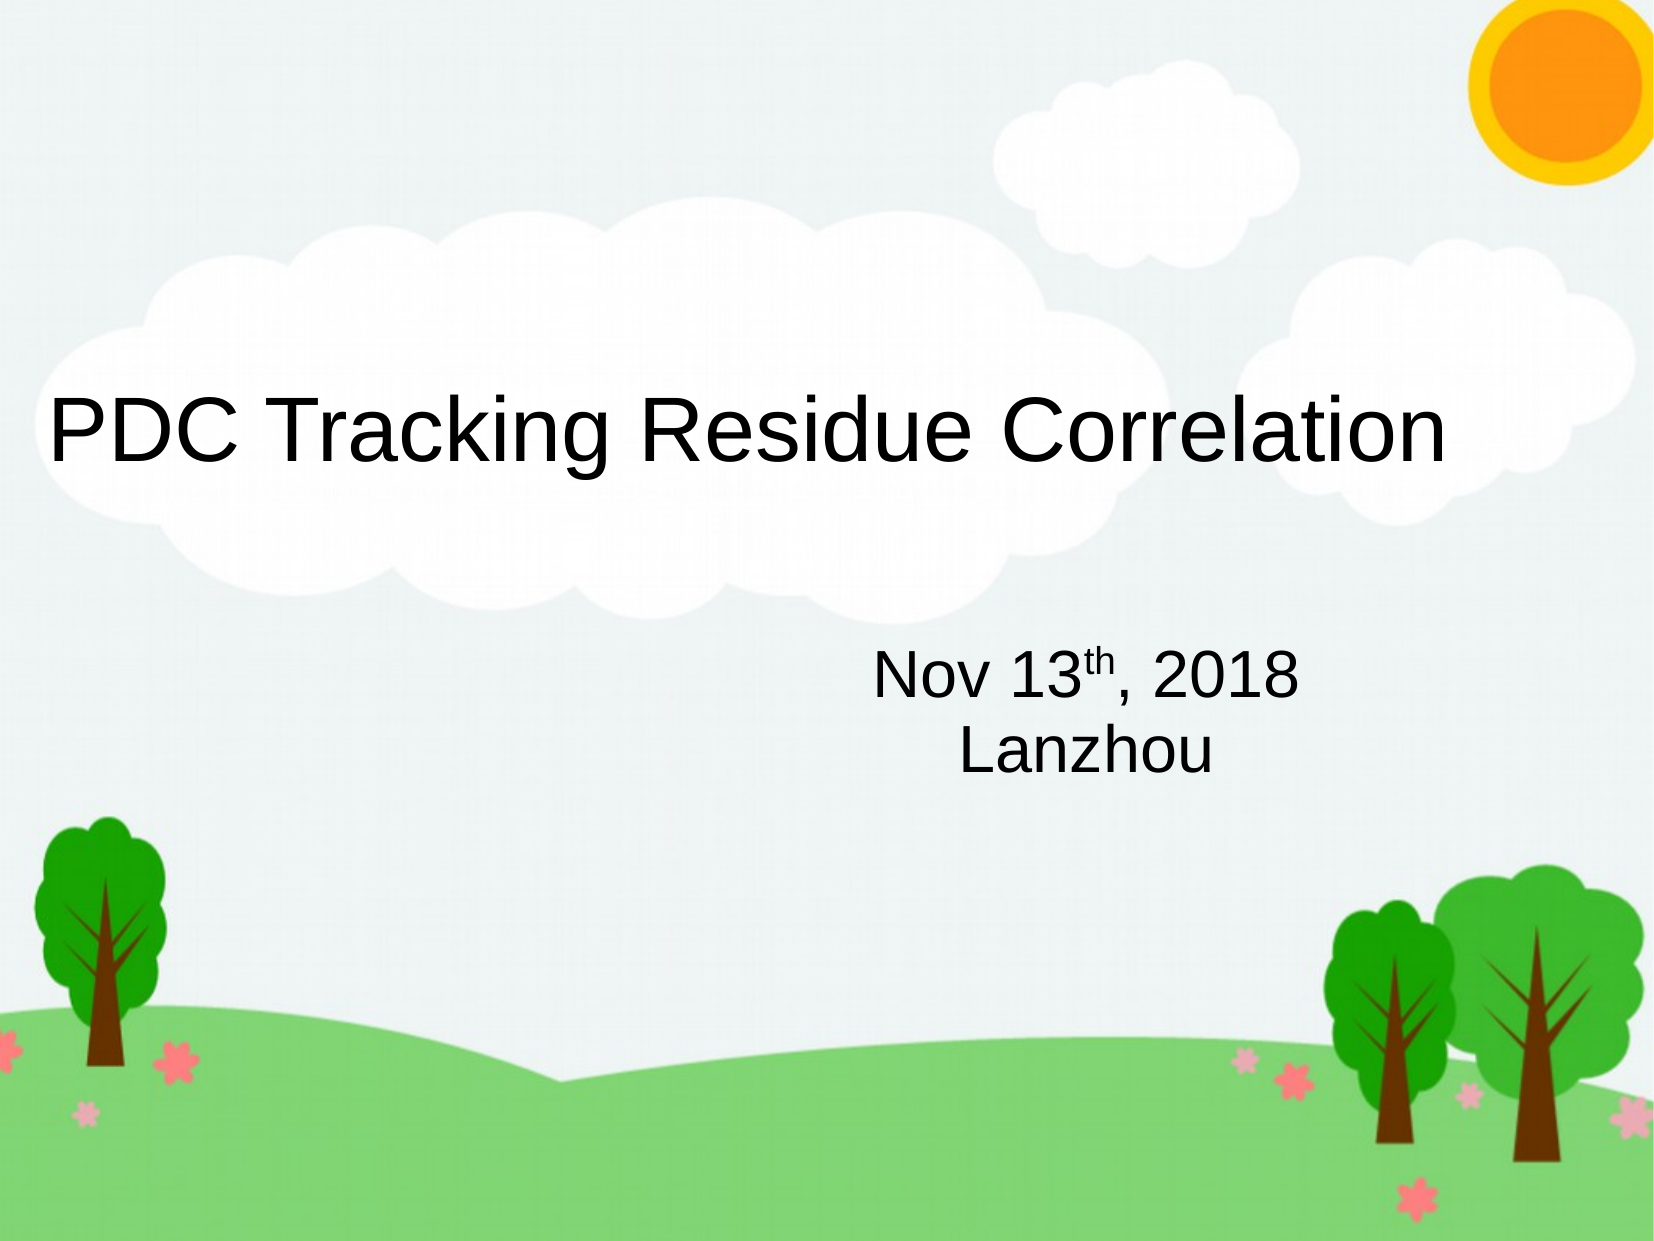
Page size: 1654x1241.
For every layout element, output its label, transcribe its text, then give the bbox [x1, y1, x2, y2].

subtitle Nov 13th, 2018 Lanzhou [661, 632, 1512, 792]
picture [0, 0, 1654, 1241]
title PDC Tracking Residue Correlation [47, 283, 1512, 577]
